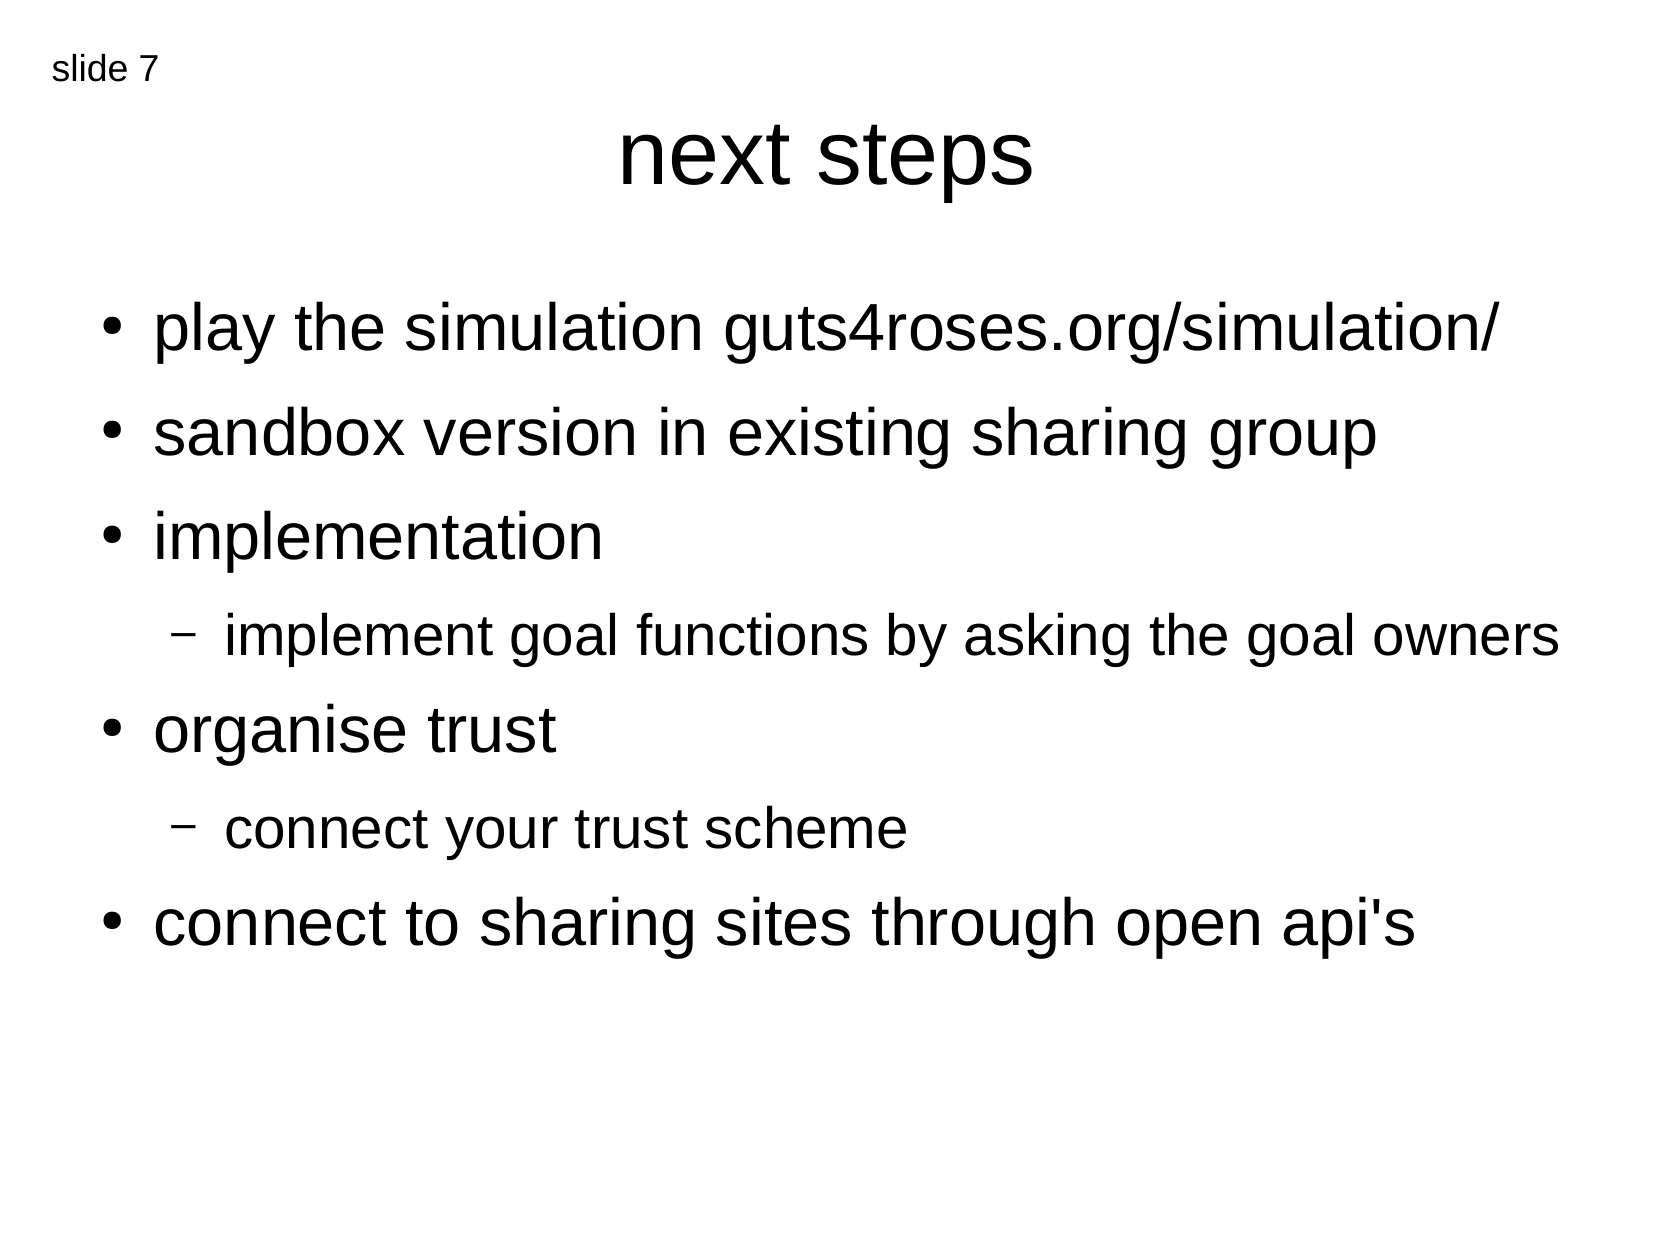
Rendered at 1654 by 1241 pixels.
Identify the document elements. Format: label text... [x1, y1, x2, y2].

title next steps [82, 49, 1571, 257]
list play the simulation guts4roses.org/simulation/ sandbox version in existing sharing group implementation implement goal functions by asking the goal owners organise trust connect your trust scheme connect to sharing sites through open api's [82, 290, 1571, 1171]
text_box slide 7 [36, 39, 175, 97]
